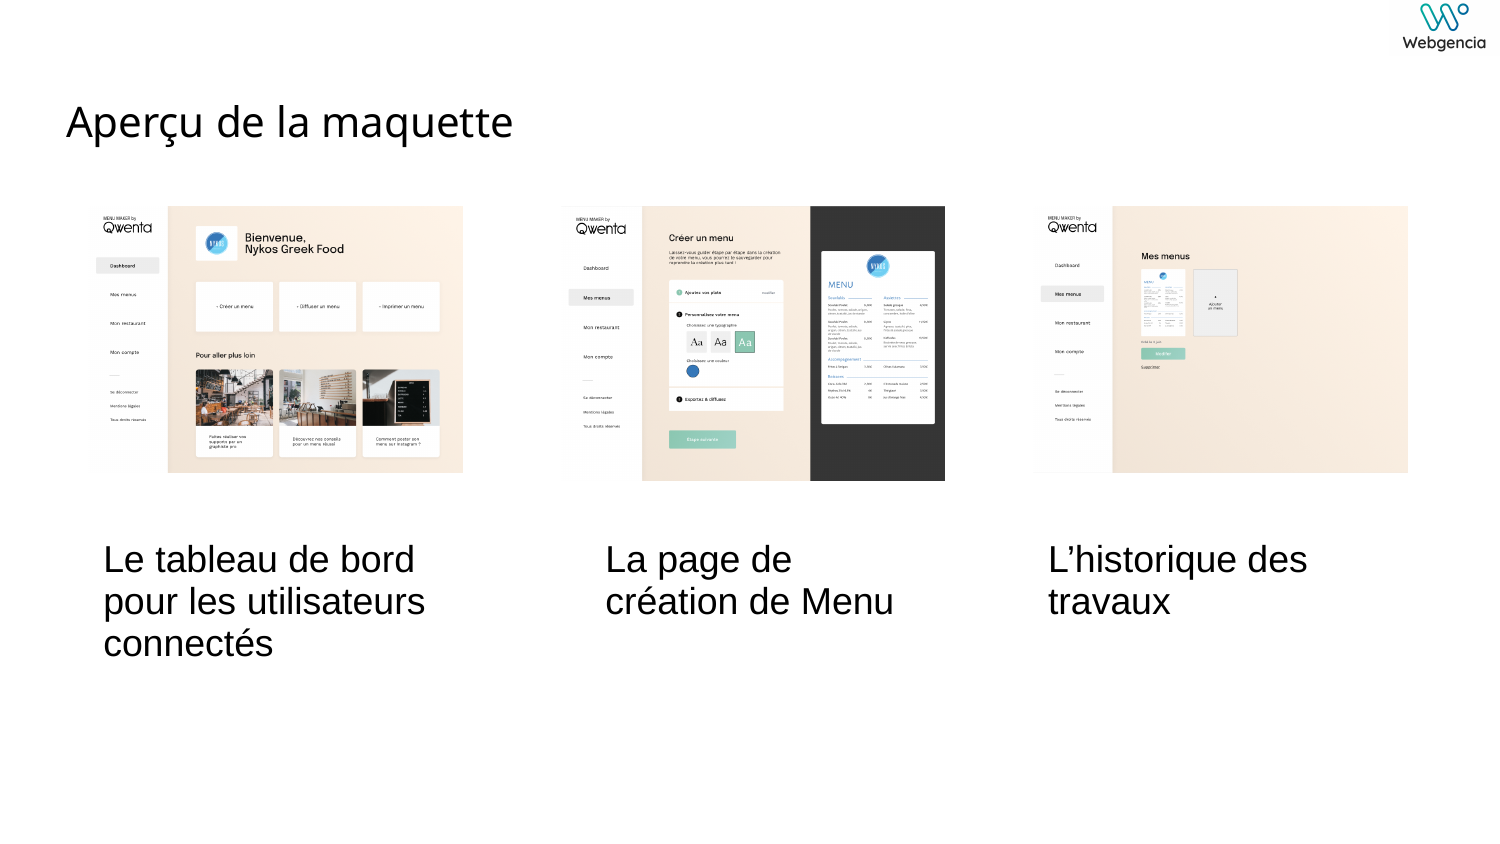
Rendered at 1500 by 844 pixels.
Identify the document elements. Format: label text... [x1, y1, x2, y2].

picture [1033, 206, 1408, 473]
text_box Le tableau de bord pour les utilisateurs connectés [88, 531, 443, 768]
title Aperçu de la maquette [51, 72, 1449, 167]
picture [88, 206, 463, 473]
text_box L’historique des travaux [1033, 531, 1388, 768]
picture [1389, 0, 1500, 56]
text_box La page de création de Menu [590, 531, 945, 768]
picture [561, 206, 945, 481]
